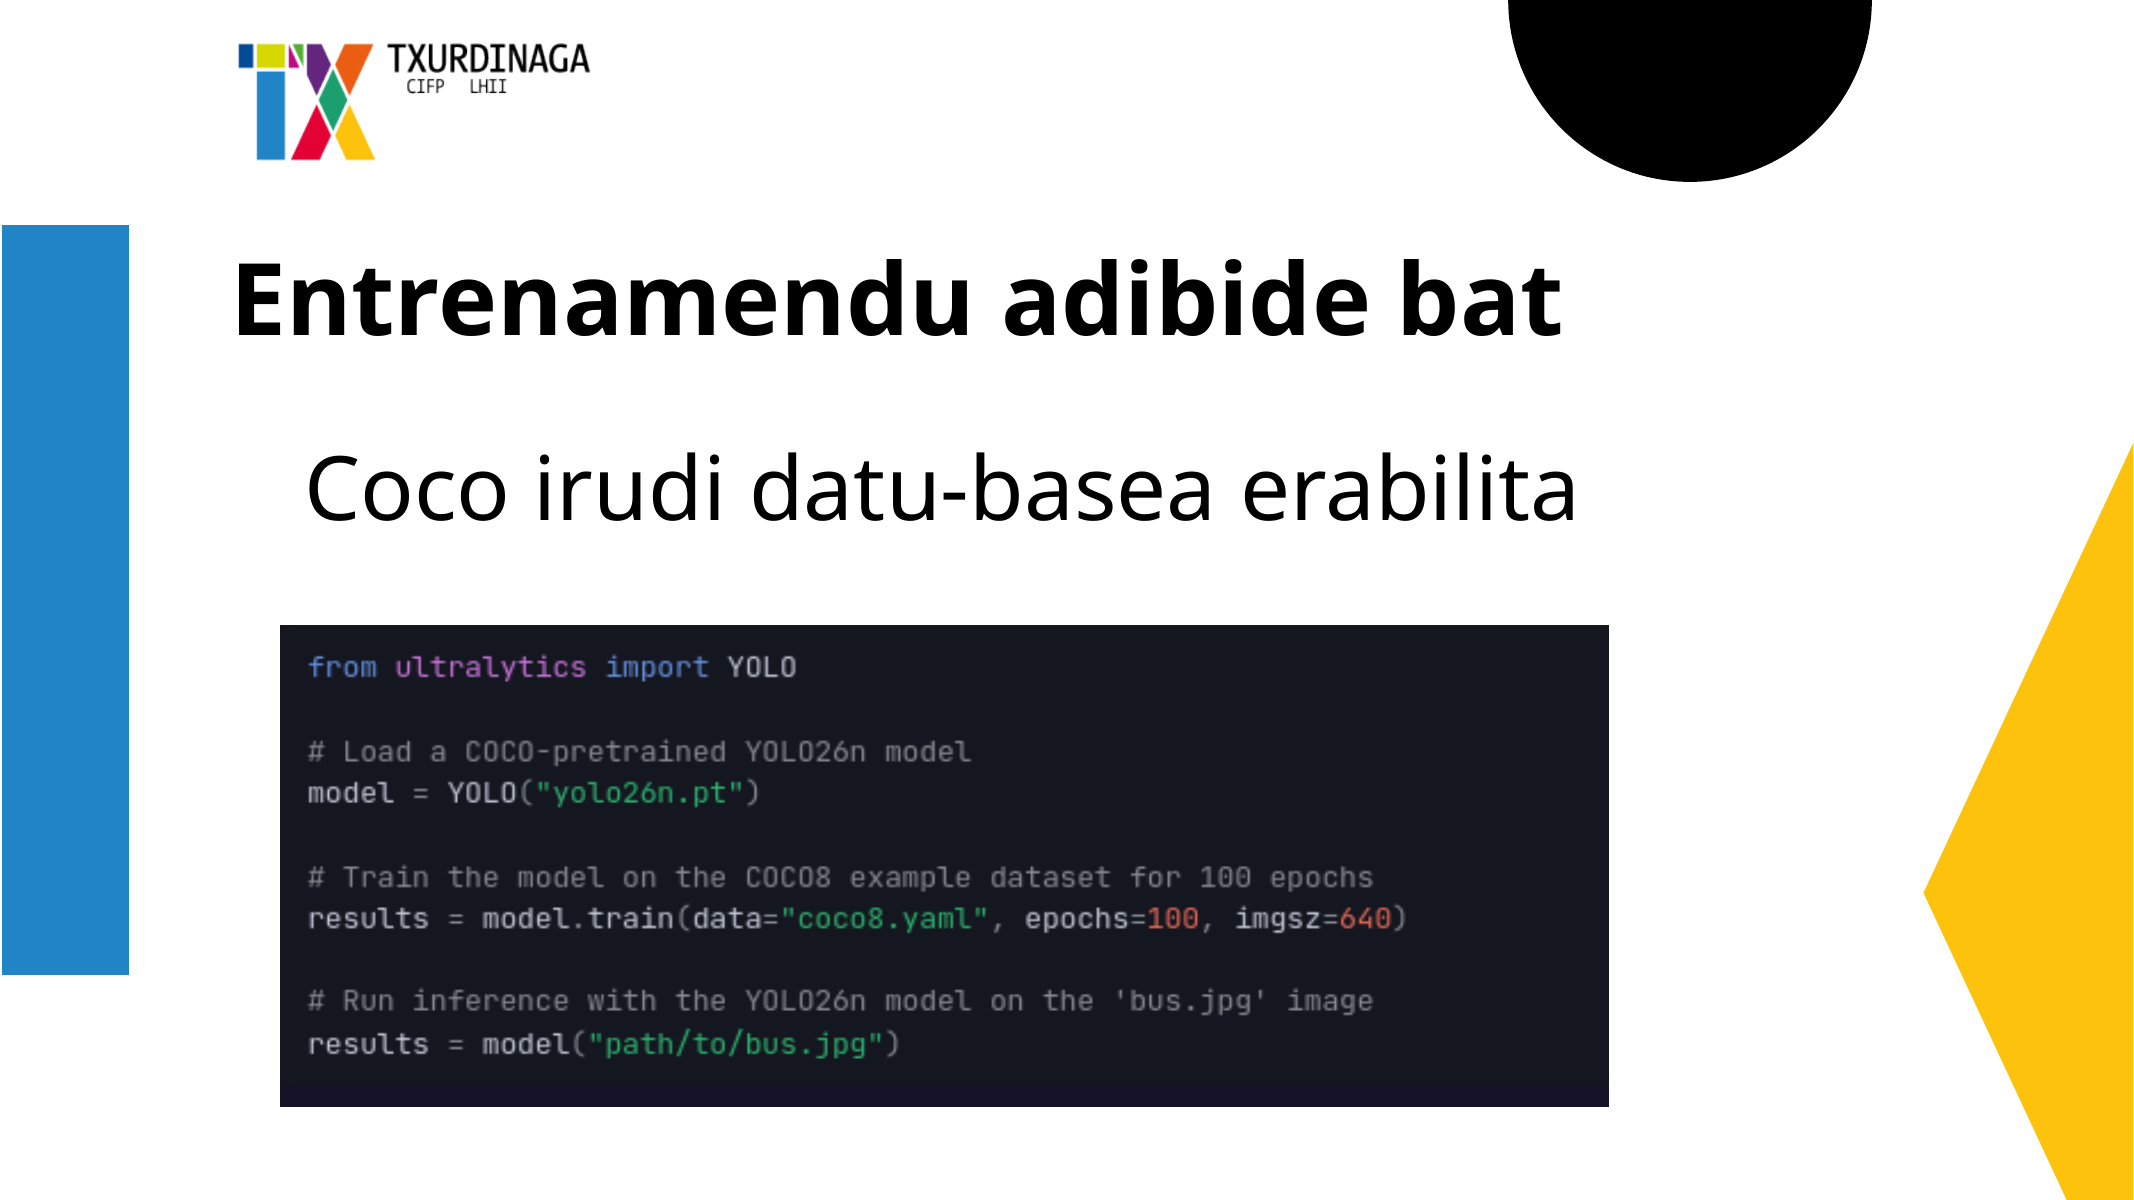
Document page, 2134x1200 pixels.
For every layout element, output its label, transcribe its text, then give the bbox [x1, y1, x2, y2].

title Entrenamendu adibide bat [230, 192, 1869, 400]
picture [230, 36, 599, 168]
picture [280, 625, 1609, 1107]
list Coco irudi datu-basea erabilita [233, 425, 1872, 1005]
